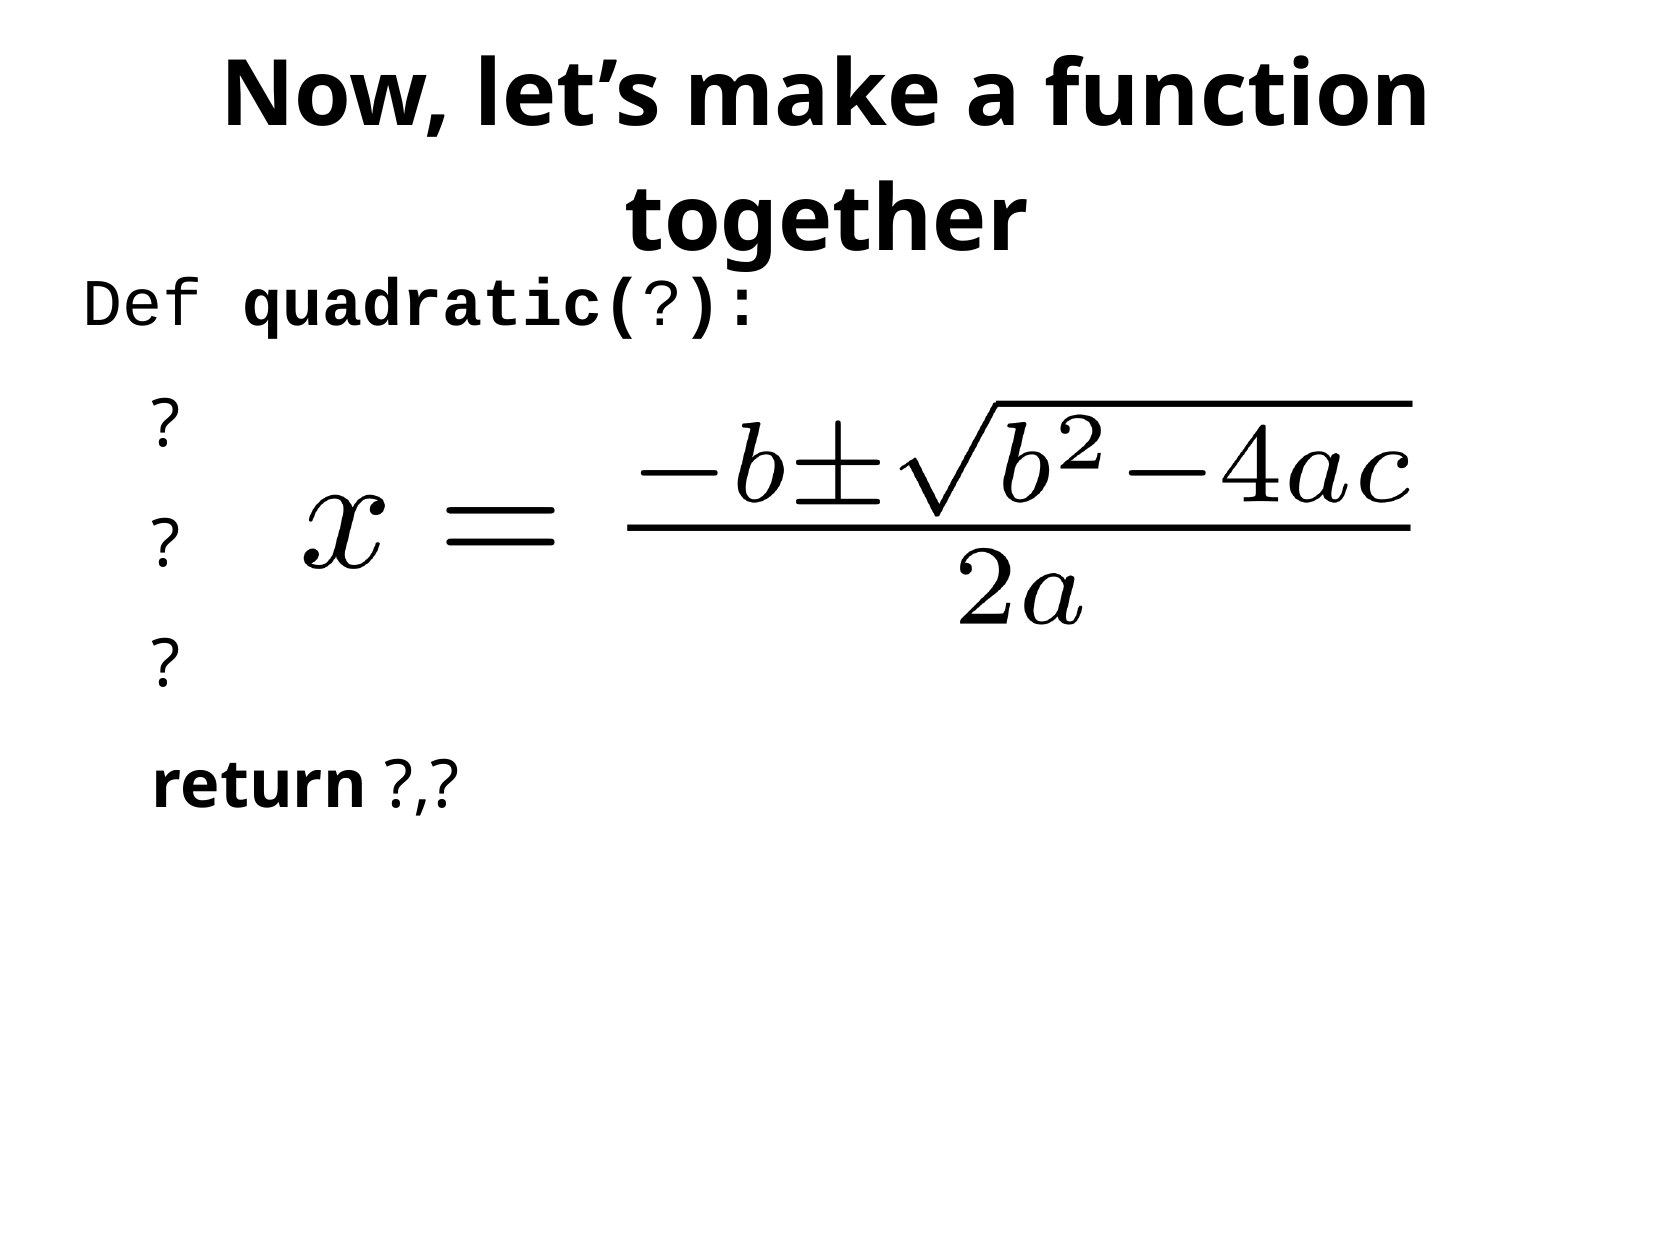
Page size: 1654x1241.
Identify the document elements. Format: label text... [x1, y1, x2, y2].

picture [240, 321, 1475, 703]
title Now, let’s make a function together [82, 49, 1571, 257]
list Def quadratic(?): ? ? ? return ?,? [82, 270, 1571, 1093]
